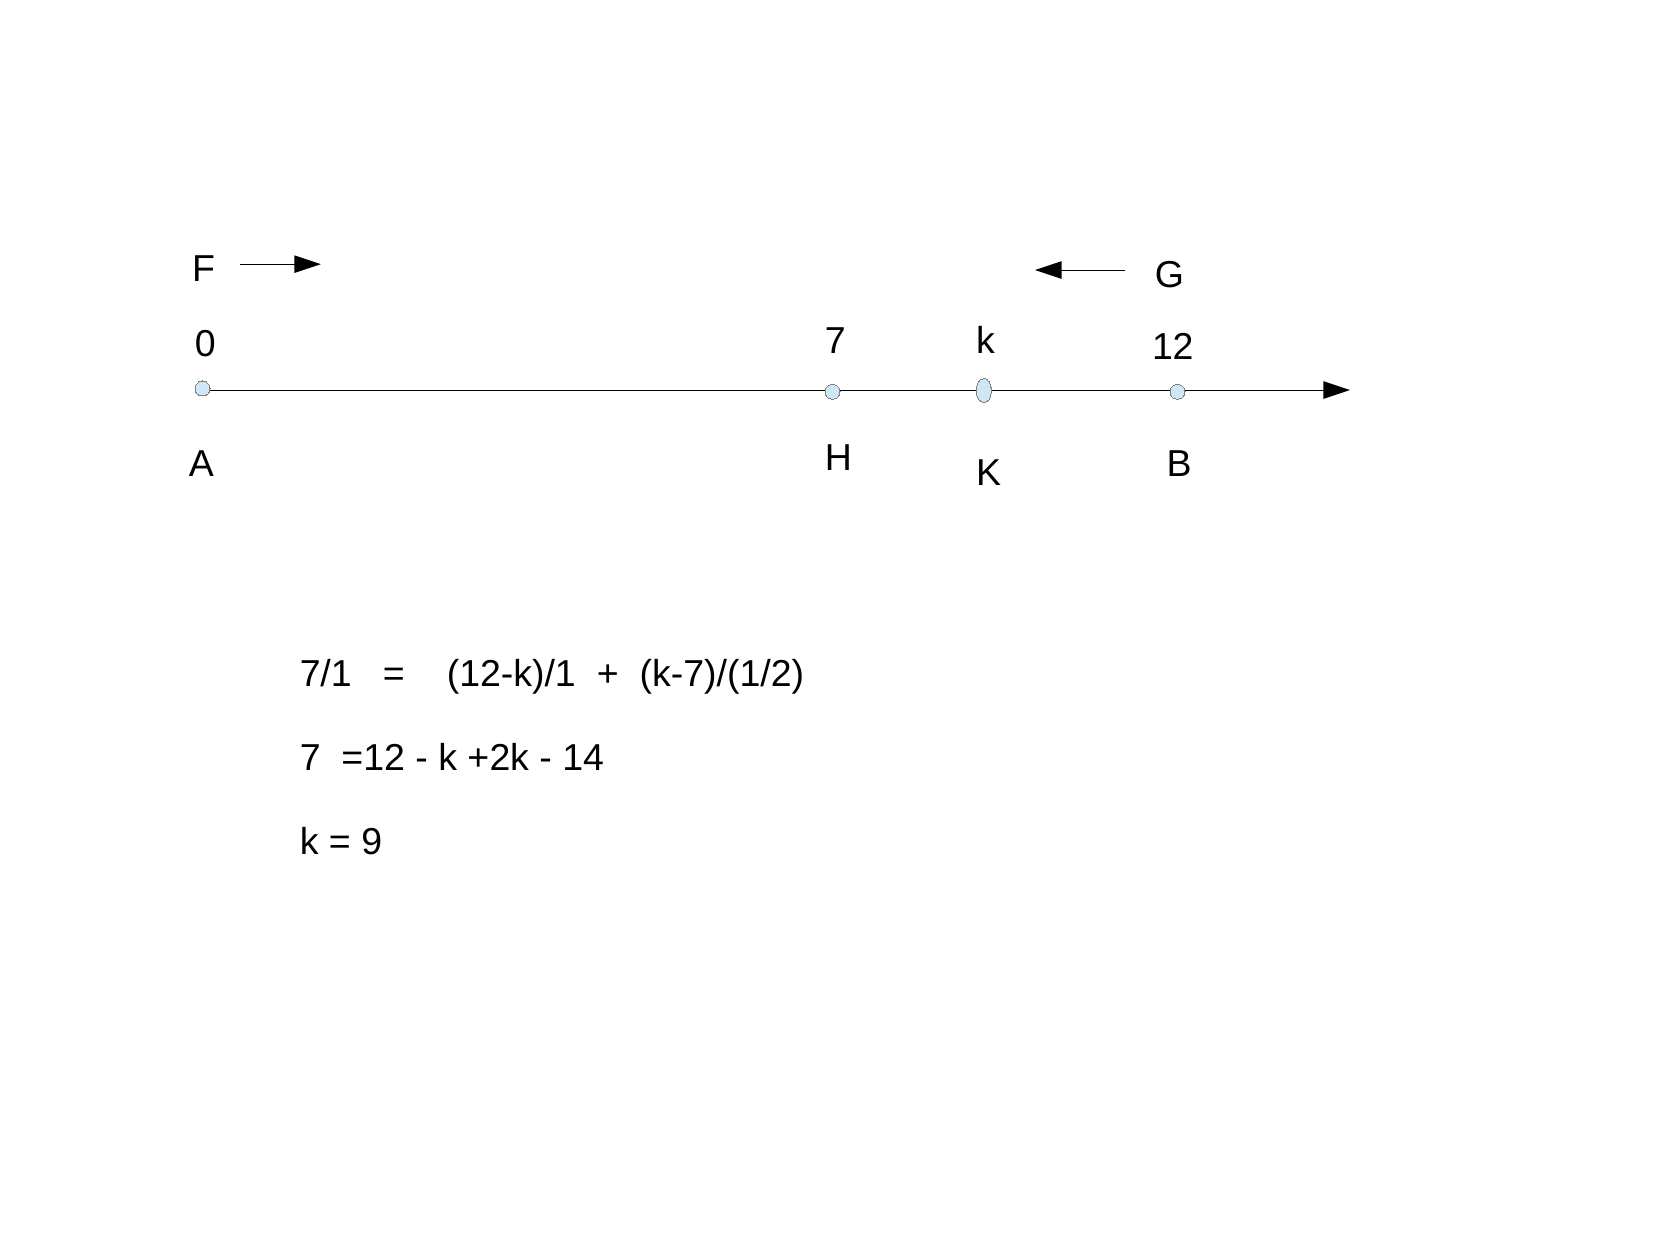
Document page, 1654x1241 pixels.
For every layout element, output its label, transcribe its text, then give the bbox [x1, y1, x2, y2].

text_box G [1140, 245, 1199, 303]
text_box 0 [180, 315, 231, 372]
text_box F [177, 240, 230, 297]
text_box [825, 384, 841, 400]
text_box B [1151, 435, 1207, 492]
text_box H [810, 429, 867, 487]
text_box A [174, 435, 229, 492]
text_box [976, 378, 992, 403]
text_box 7 [810, 312, 861, 370]
text_box 7/1 = (12-k)/1 + (k-7)/(1/2) 7 =12 - k +2k - 14 k = 9 [285, 644, 831, 870]
text_box 12 [1137, 318, 1209, 376]
text_box [1170, 384, 1186, 400]
text_box k [961, 312, 1010, 370]
text_box [195, 380, 211, 396]
text_box K [961, 444, 1016, 502]
